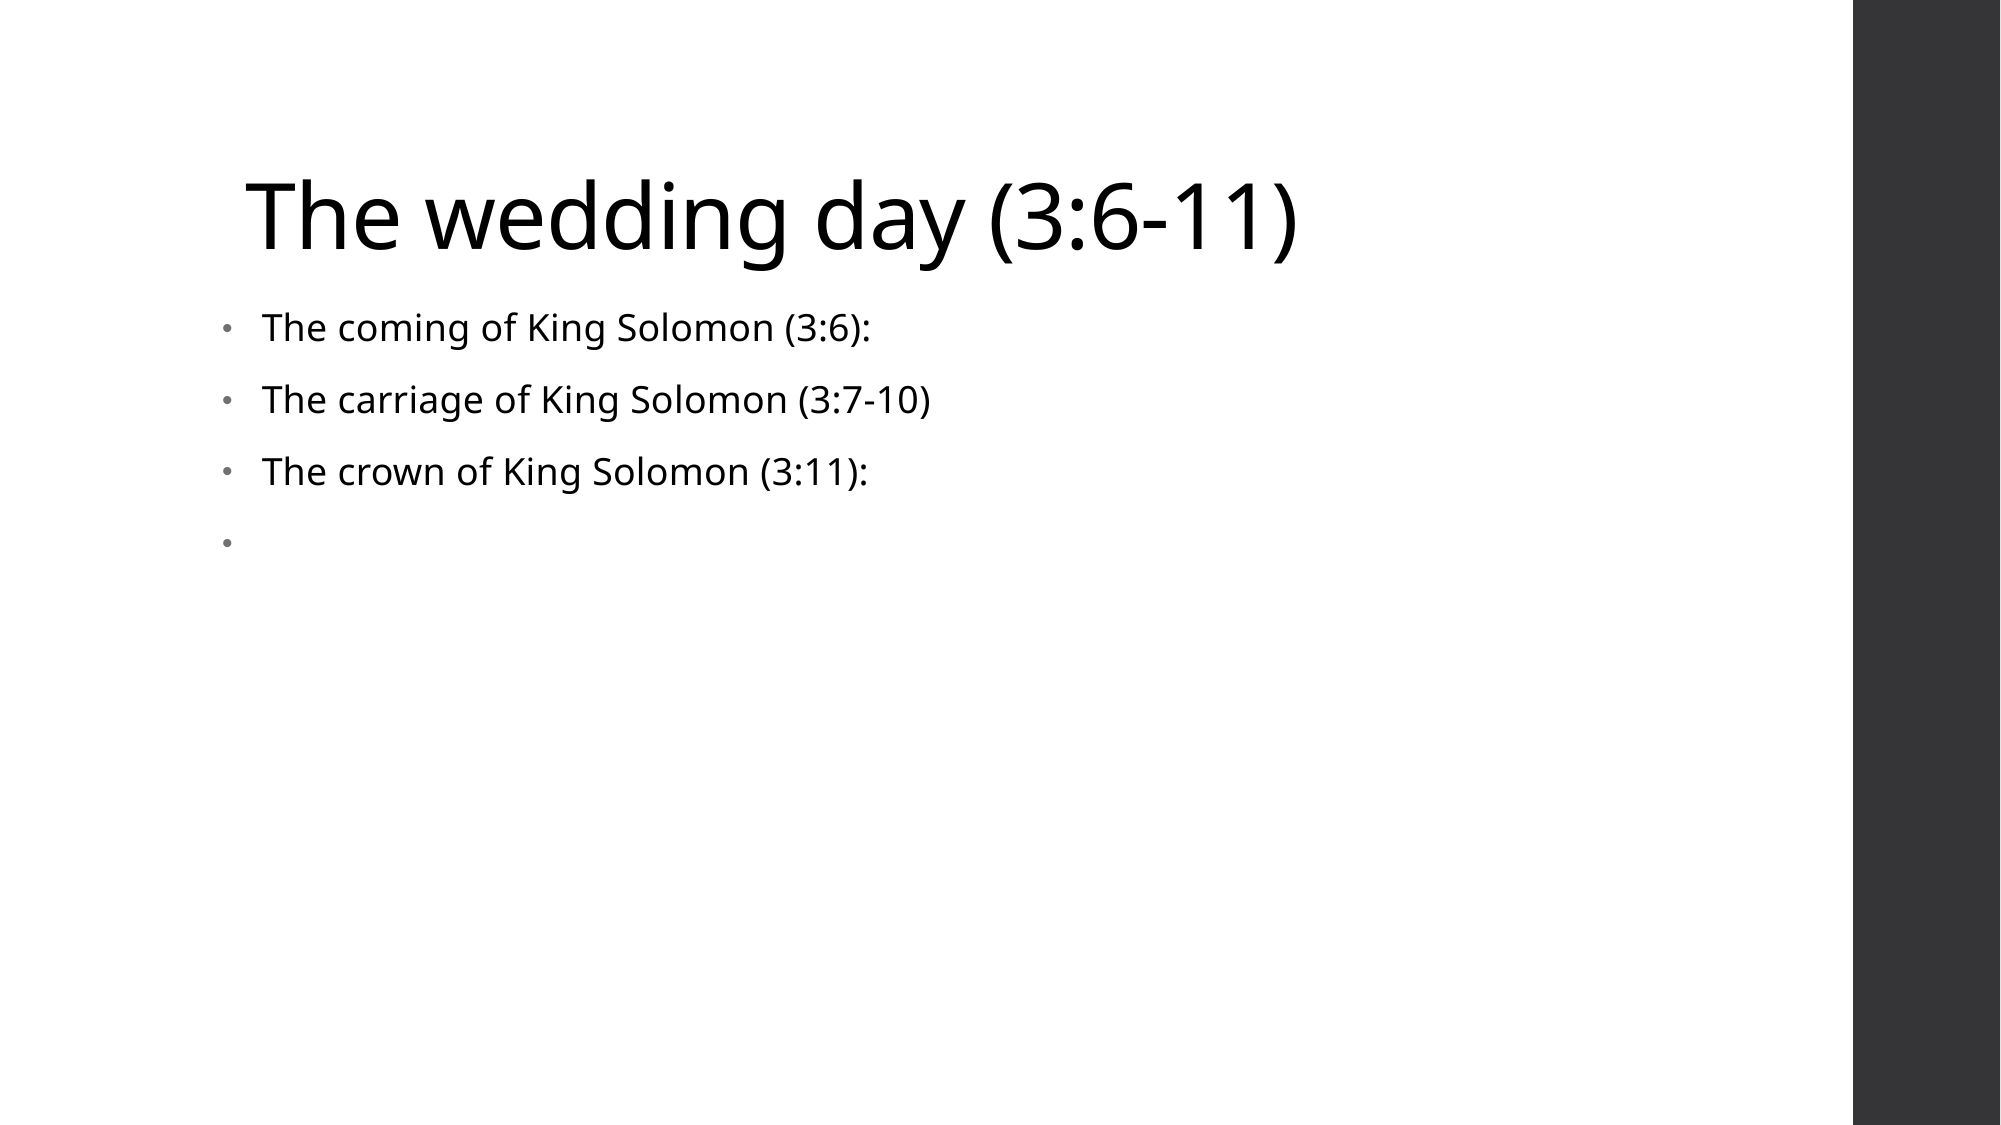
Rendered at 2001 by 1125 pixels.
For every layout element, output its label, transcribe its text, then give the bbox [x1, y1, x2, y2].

list The coming of King Solomon (3:6): The carriage of King Solomon (3:7-10) The crown of King Solomon (3:11): [206, 299, 1617, 1014]
title The wedding day (3:6-11) [206, 60, 1797, 278]
